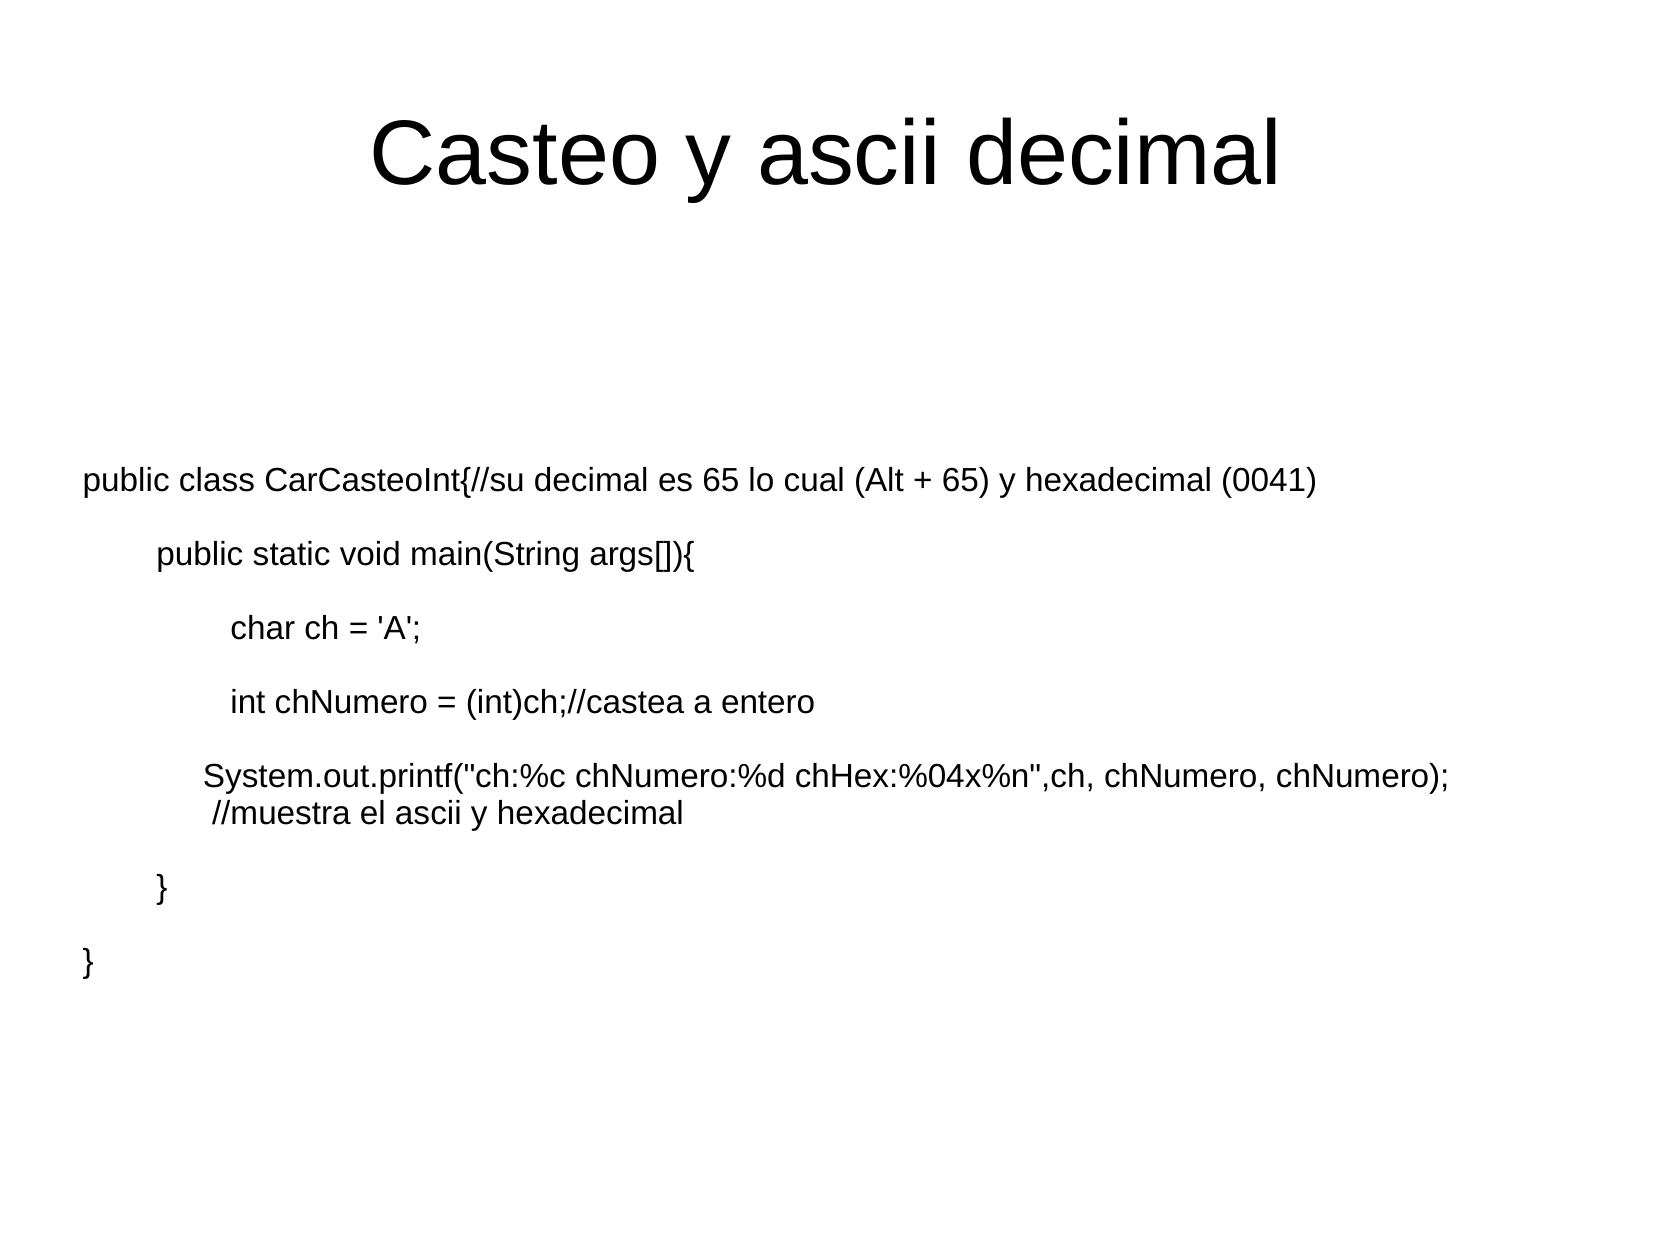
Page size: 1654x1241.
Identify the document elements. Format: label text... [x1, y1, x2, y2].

subtitle public class CarCasteoInt{//su decimal es 65 lo cual (Alt + 65) y hexadecimal (0041) public static void main(String args[]){ char ch = 'A'; int chNumero = (int)ch;//castea a entero System.out.printf("ch:%c chNumero:%d chHex:%04x%n",ch, chNumero, chNumero); //muestra el ascii y hexadecimal } } [82, 290, 1571, 1109]
title Casteo y ascii decimal [82, 49, 1571, 257]
